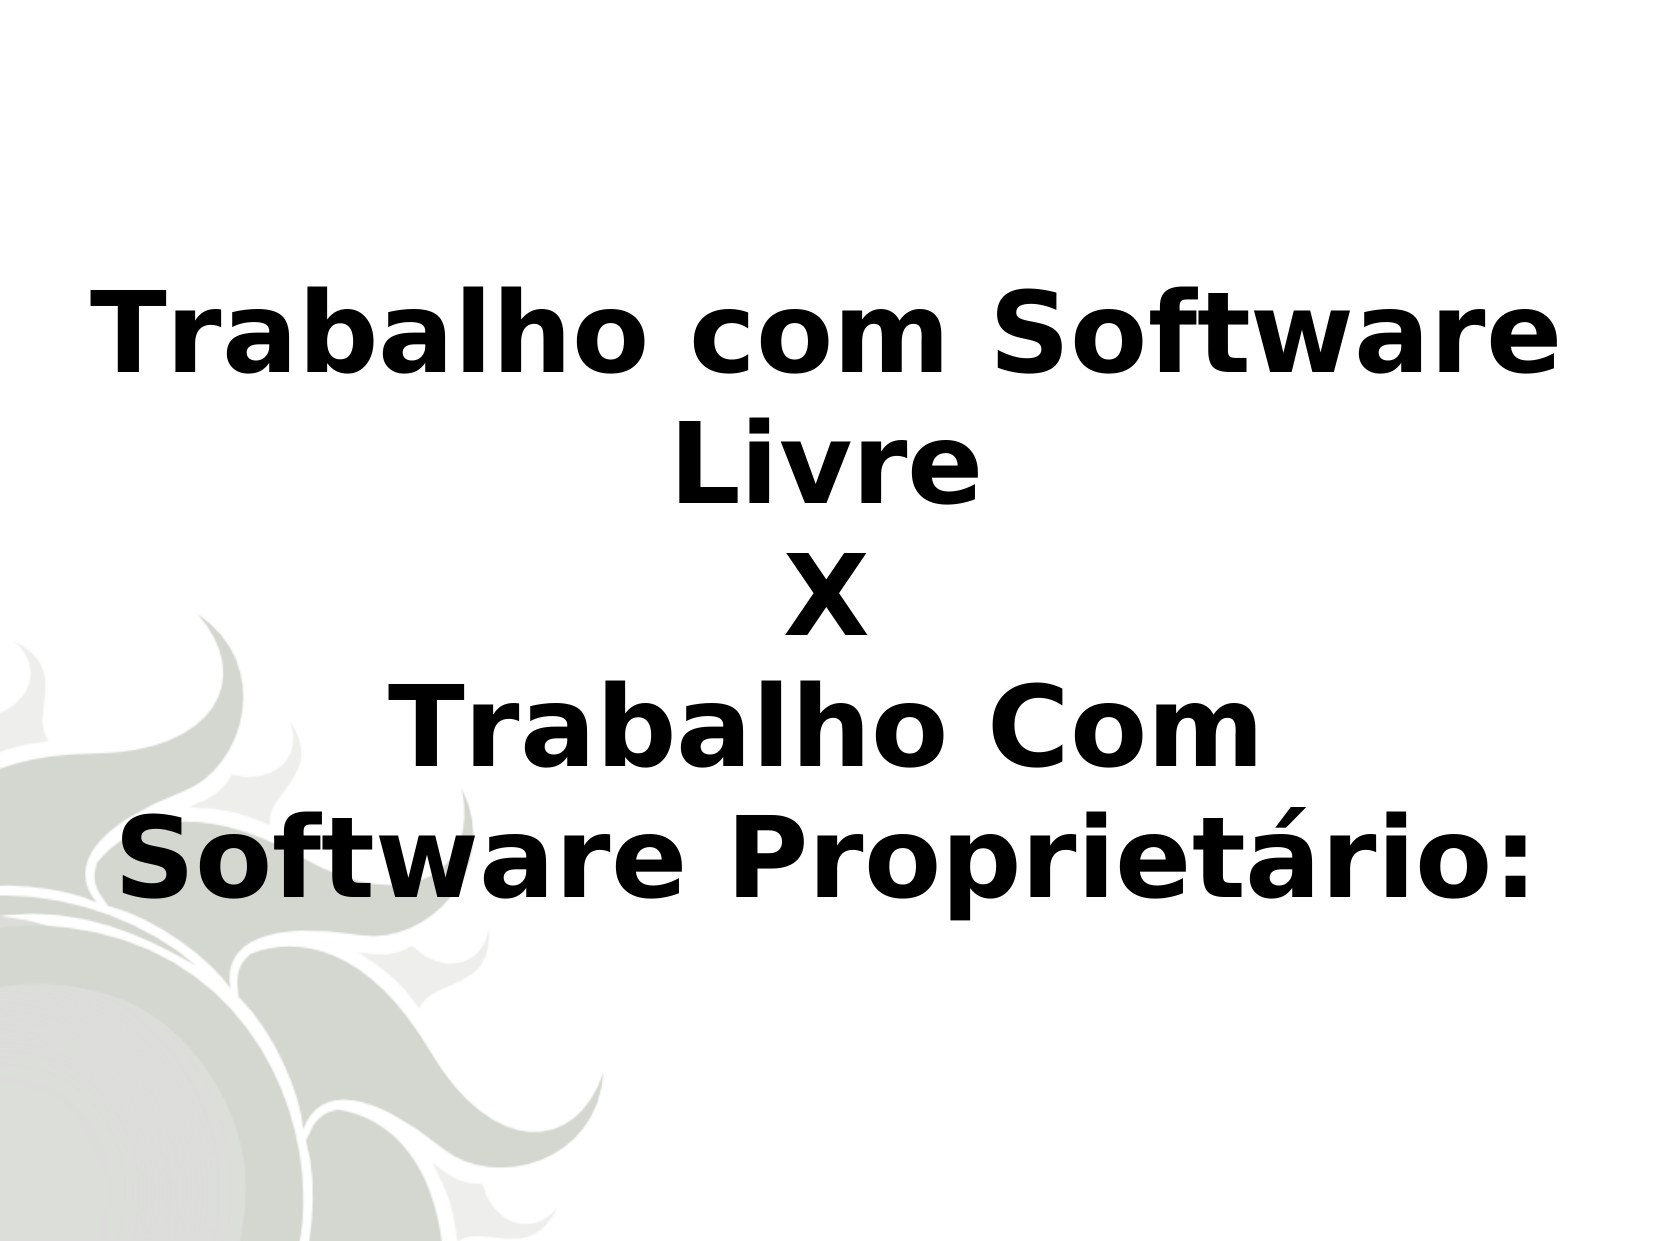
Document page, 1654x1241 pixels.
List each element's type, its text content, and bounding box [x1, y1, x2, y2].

title Trabalho com Software Livre X Trabalho Com Software Proprietário: [82, 268, 1571, 924]
picture [0, 555, 644, 1241]
